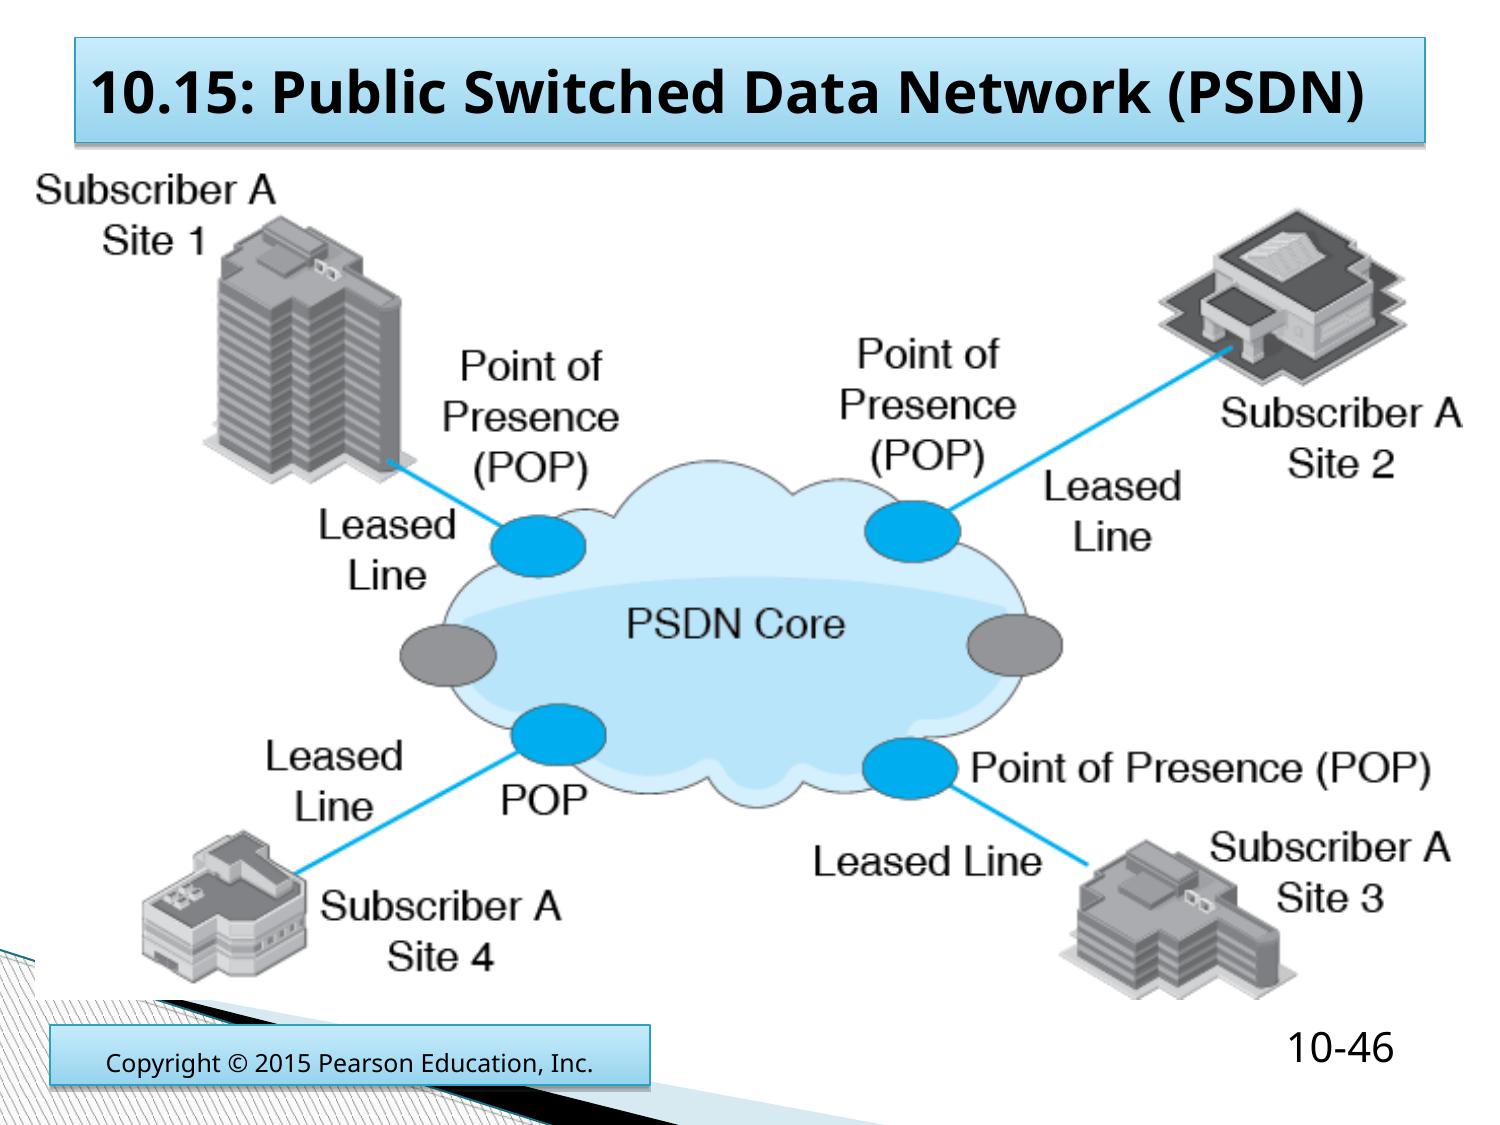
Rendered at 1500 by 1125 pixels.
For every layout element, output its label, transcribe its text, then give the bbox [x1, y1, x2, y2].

footer Copyright © 2015 Pearson Education, Inc. [50, 1025, 650, 1085]
slide_number 10-<number> [1149, 1025, 1410, 1085]
title 10.15: Public Switched Data Network (PSDN) [75, 37, 1425, 143]
picture [0, 168, 1463, 1125]
